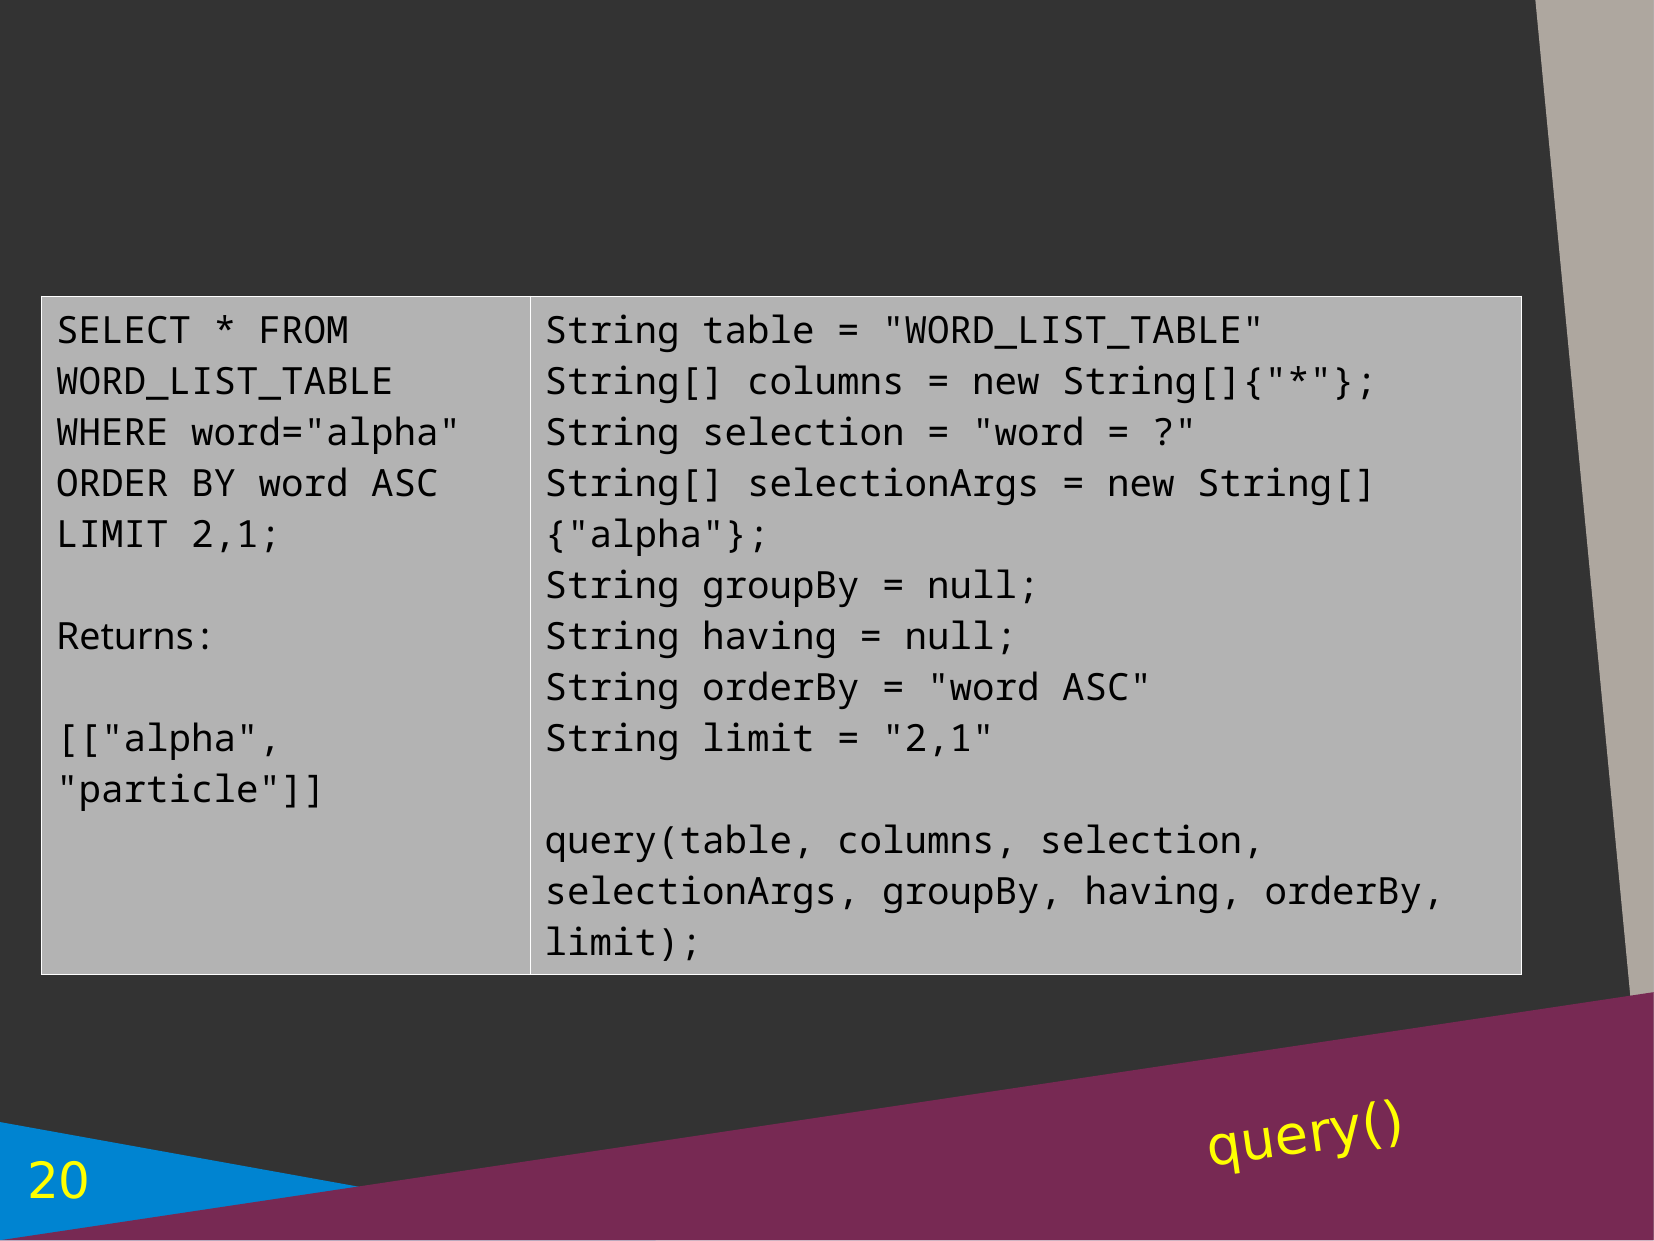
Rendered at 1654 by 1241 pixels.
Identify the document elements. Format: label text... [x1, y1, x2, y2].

table_header String table = "WORD_LIST_TABLE" String[] columns = new String[]{"*"}; String selection = "word = ?" String[] selectionArgs = new String[]{"alpha"}; String groupBy = null; String having = null; String orderBy = "word ASC" String limit = "2,1" query(table, columns, selection, selectionArgs, groupBy, having, orderBy, limit); [531, 297, 1521, 974]
title query() [956, 995, 1654, 1241]
table_header SELECT * FROM WORD_LIST_TABLE WHERE word="alpha" ORDER BY word ASC LIMIT 2,1; Returns: [["alpha", "particle"]] [42, 297, 530, 974]
